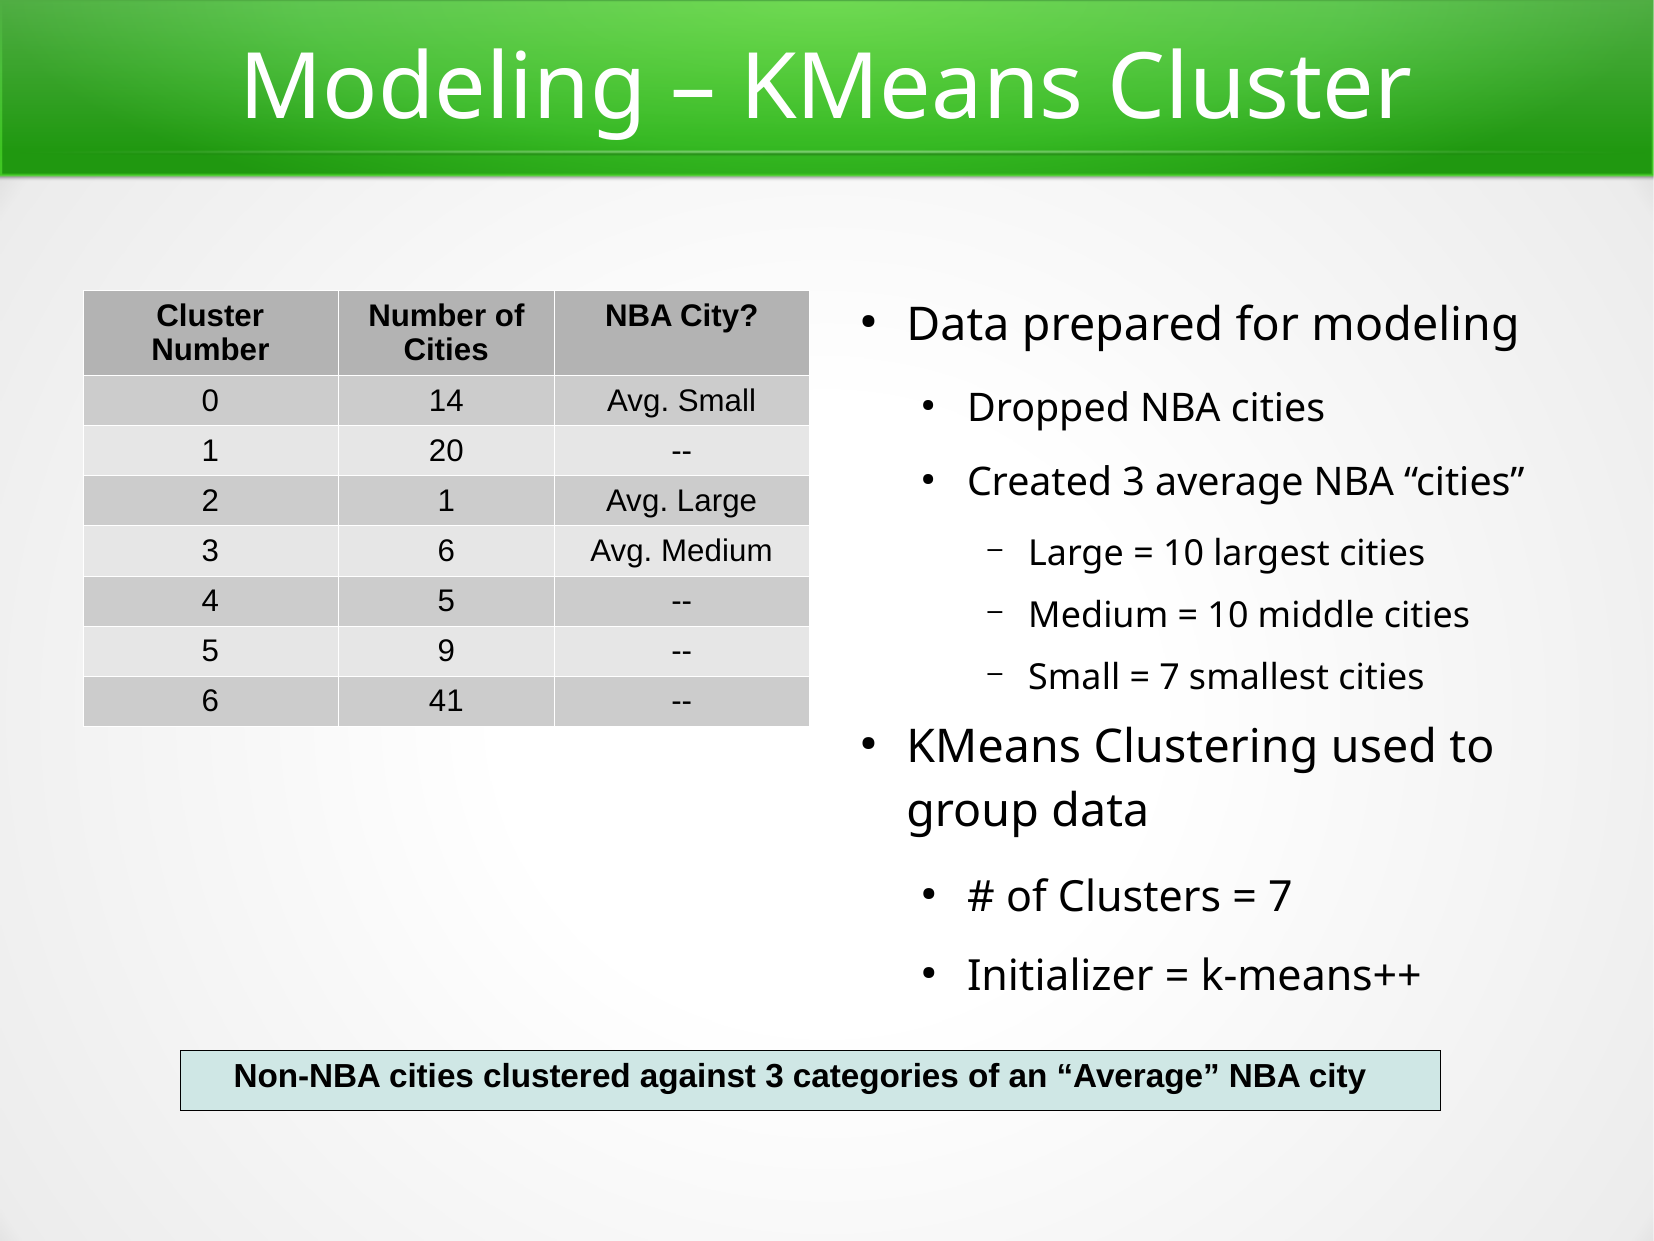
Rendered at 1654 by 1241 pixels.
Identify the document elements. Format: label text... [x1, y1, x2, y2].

table_header NBA City? [555, 291, 809, 375]
table_cell Avg. Medium [555, 526, 809, 576]
title Modeling – KMeans Cluster [82, 11, 1571, 154]
table_cell 5 [339, 577, 554, 626]
table_cell -- [555, 677, 809, 726]
table_cell Avg. Large [555, 476, 809, 525]
table_cell 4 [84, 577, 338, 626]
table_cell 1 [84, 426, 338, 475]
table_cell 1 [339, 476, 554, 525]
table_cell 6 [339, 526, 554, 576]
table_header Number of Cities [339, 291, 554, 375]
text_box Non-NBA cities clustered against 3 categories of an “Average” NBA city [180, 1050, 1441, 1111]
table_cell 6 [84, 677, 338, 726]
table_cell 5 [84, 627, 338, 676]
table_header Cluster Number [84, 291, 338, 375]
list Data prepared for modeling Dropped NBA cities Created 3 average NBA “cities” Large = 10 largest cities Medium = 10 middle cities Small = 7 smallest cities KMeans Clustering used to group data # of Clusters = 7 Initializer = k-means++ [845, 290, 1572, 1010]
table_cell 9 [339, 627, 554, 676]
table_cell 14 [339, 376, 554, 425]
table_cell 41 [339, 677, 554, 726]
table_cell -- [555, 577, 809, 626]
table_cell 20 [339, 426, 554, 475]
table_cell 0 [84, 376, 338, 425]
table_cell -- [555, 426, 809, 475]
picture [0, 0, 1654, 1241]
table_cell Avg. Small [555, 376, 809, 425]
table_cell 3 [84, 526, 338, 576]
table_cell 2 [84, 476, 338, 525]
table_cell -- [555, 627, 809, 676]
